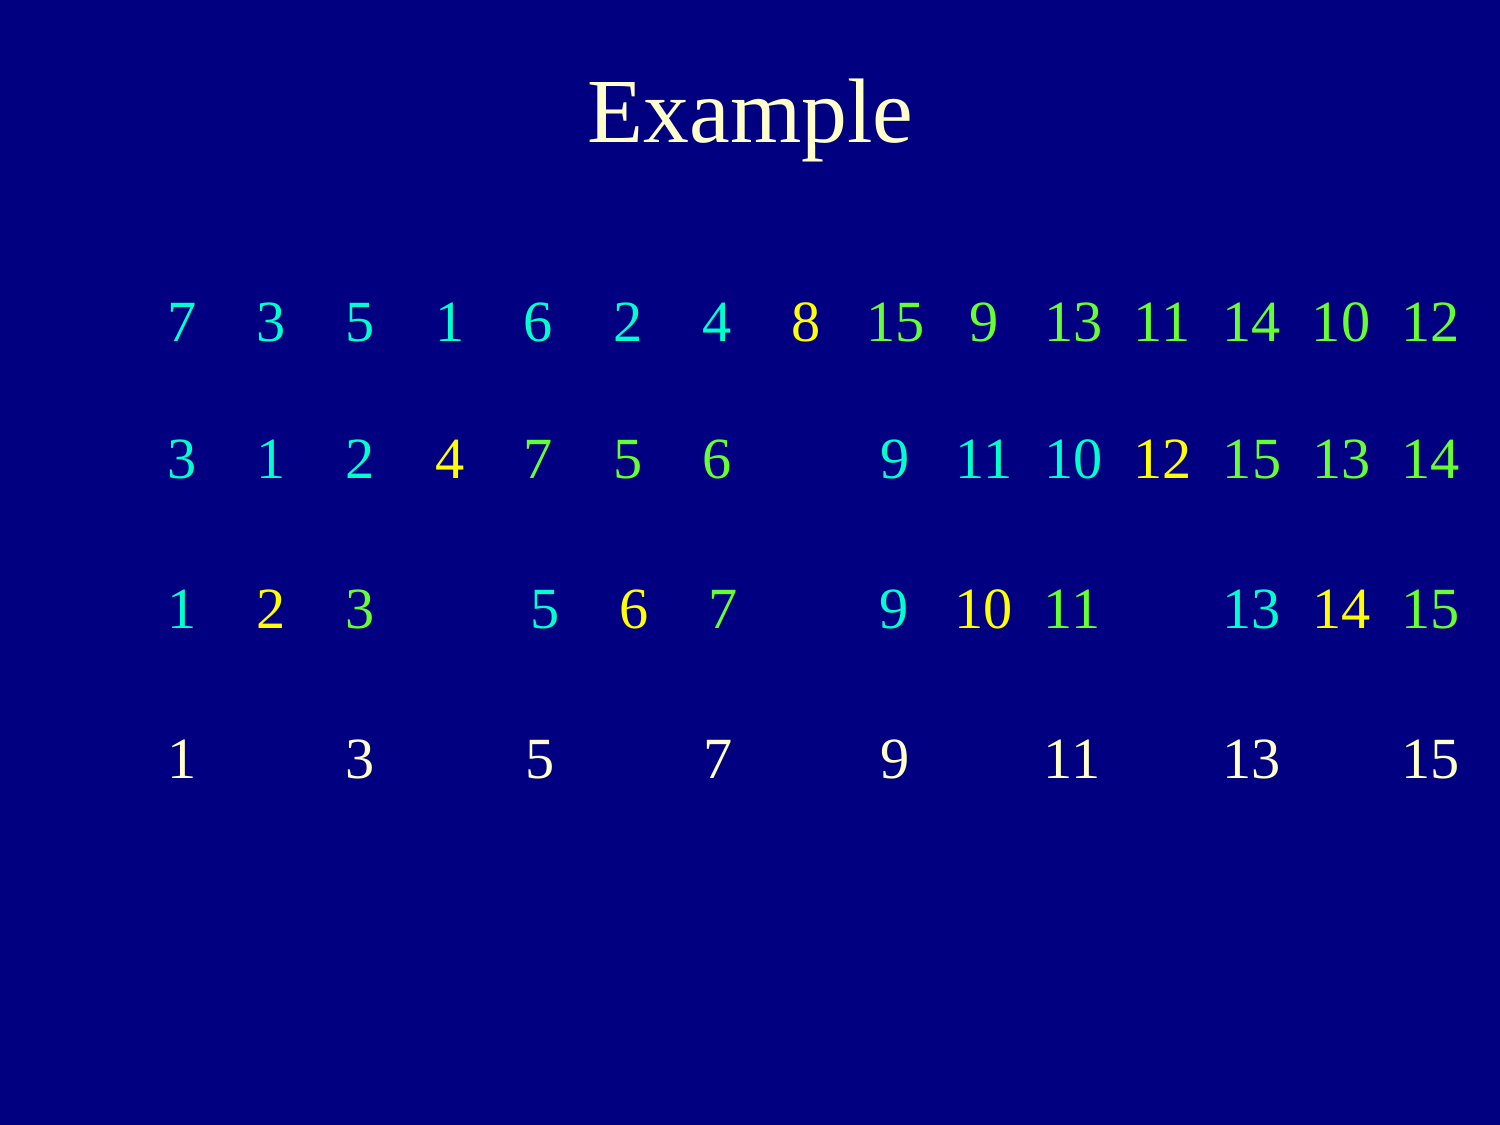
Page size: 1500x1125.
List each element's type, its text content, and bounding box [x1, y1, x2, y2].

table_header 10 [1029, 413, 1119, 500]
table_header 1 [137, 563, 227, 650]
title Example [22, 43, 1480, 169]
table_header 9 [850, 563, 939, 650]
table_header 10 [1297, 275, 1386, 362]
table_header 2 [583, 275, 673, 362]
table_header 4 [673, 275, 761, 362]
table_header 13 [1029, 275, 1118, 362]
table_header 13 [1207, 563, 1297, 650]
table_header 11 [940, 413, 1029, 500]
table_header 1 [405, 275, 494, 362]
table_header 14 [1207, 275, 1297, 362]
table_header 6 [494, 275, 583, 362]
table_header 3 [316, 713, 405, 800]
table_header 4 [405, 413, 494, 500]
table_header 14 [1386, 413, 1475, 500]
table_header 12 [1386, 275, 1475, 362]
table_header 11 [1118, 275, 1207, 362]
table_header 14 [1297, 563, 1386, 650]
table_header 3 [316, 563, 405, 650]
table_header 15 [851, 275, 940, 362]
table_header 15 [1207, 413, 1297, 500]
table_header 5 [500, 563, 589, 650]
table_header 2 [227, 563, 316, 650]
table_header 7 [673, 713, 762, 800]
table_header 1 [227, 413, 316, 500]
table_header 9 [851, 413, 940, 500]
table_header 11 [1028, 563, 1117, 650]
table_header 5 [495, 713, 584, 800]
table_header 6 [589, 563, 679, 650]
table_header 5 [316, 275, 405, 362]
table_header 3 [227, 275, 316, 362]
table_header 1 [137, 713, 227, 800]
table_header 5 [583, 413, 673, 500]
table_header 10 [939, 563, 1028, 650]
table_header 9 [850, 713, 940, 800]
table_header 7 [679, 563, 767, 650]
table_header 7 [494, 413, 583, 500]
table_header 6 [673, 413, 761, 500]
table_header 15 [1386, 563, 1475, 650]
table_header 11 [1028, 713, 1118, 800]
table_header 13 [1207, 713, 1297, 800]
table_header 2 [316, 413, 405, 500]
table_header 12 [1119, 413, 1207, 500]
table_header 9 [940, 275, 1029, 362]
table_header 13 [1297, 413, 1386, 500]
table_header 15 [1385, 713, 1475, 800]
table_header 7 [137, 275, 227, 362]
table_header 8 [761, 275, 851, 362]
table_header 3 [137, 413, 227, 500]
